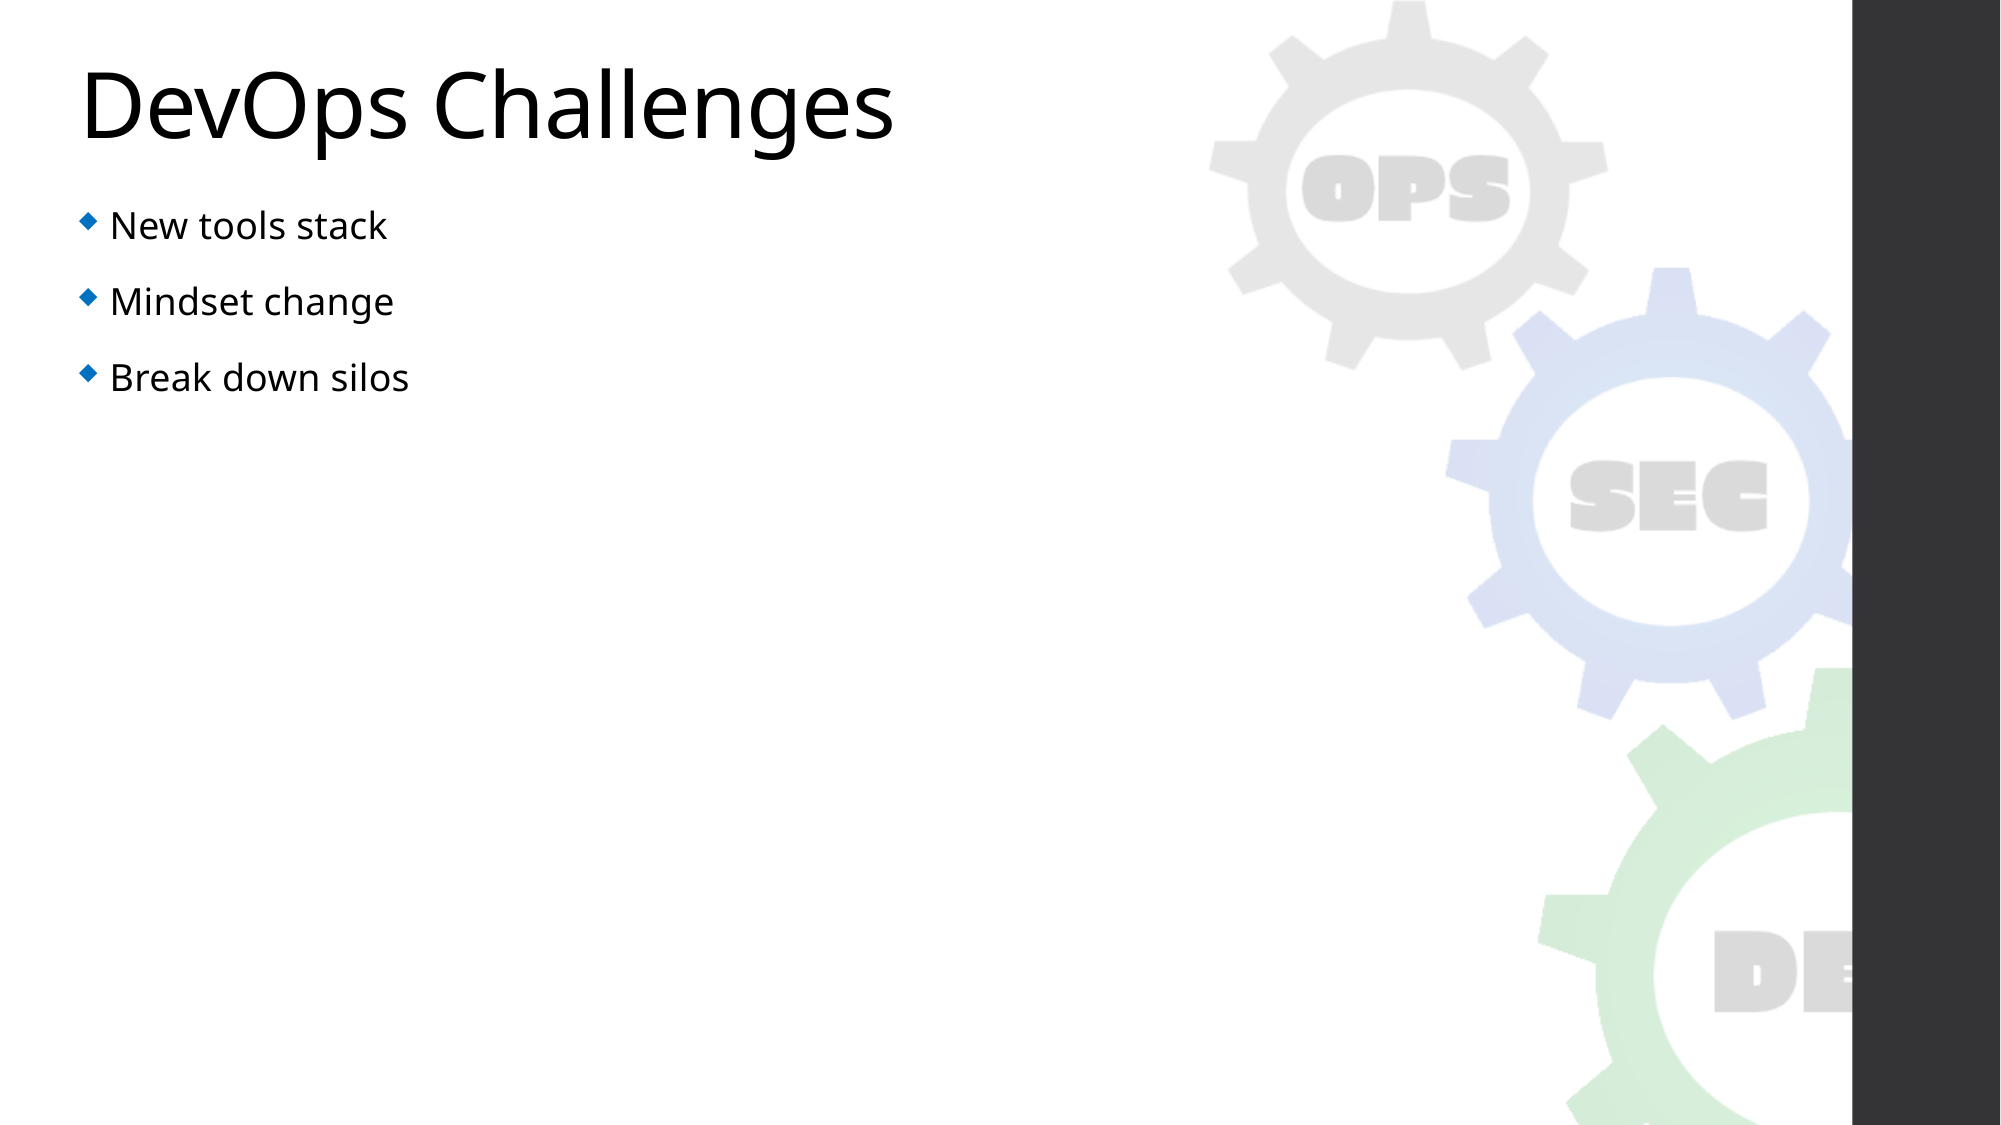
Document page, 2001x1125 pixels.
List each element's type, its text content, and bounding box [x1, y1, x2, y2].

title DevOps Challenges [64, 33, 1797, 166]
list New tools stack Mindset change Break down silos [64, 198, 1797, 1073]
